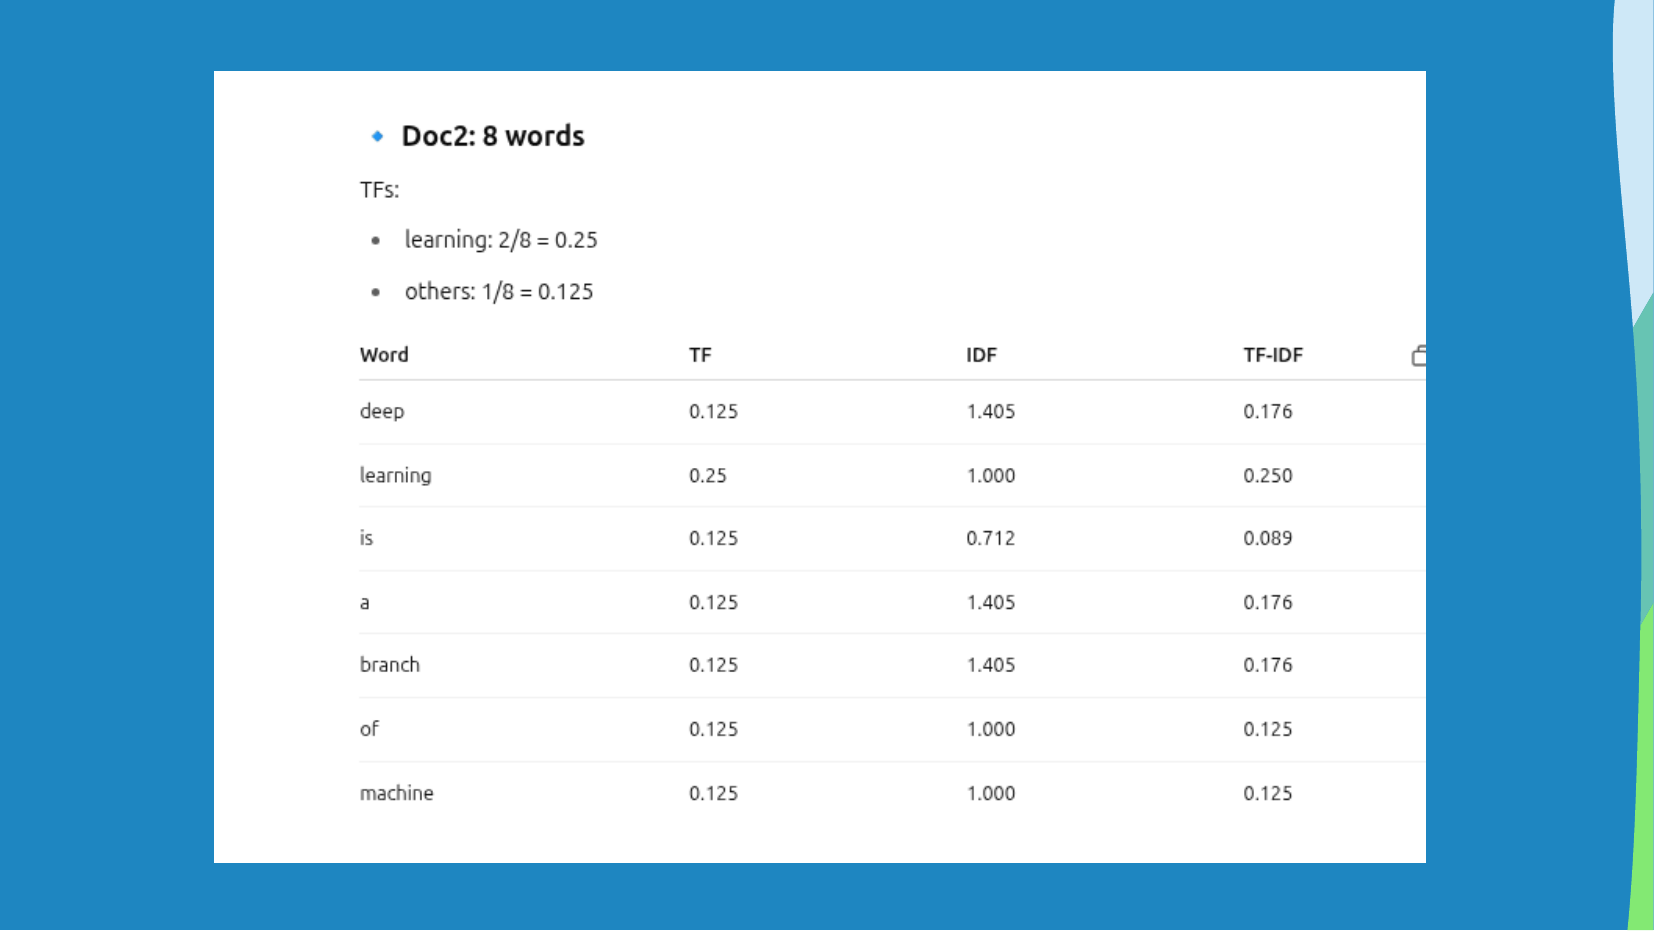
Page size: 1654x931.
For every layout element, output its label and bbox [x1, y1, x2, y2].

picture [214, 71, 1426, 863]
